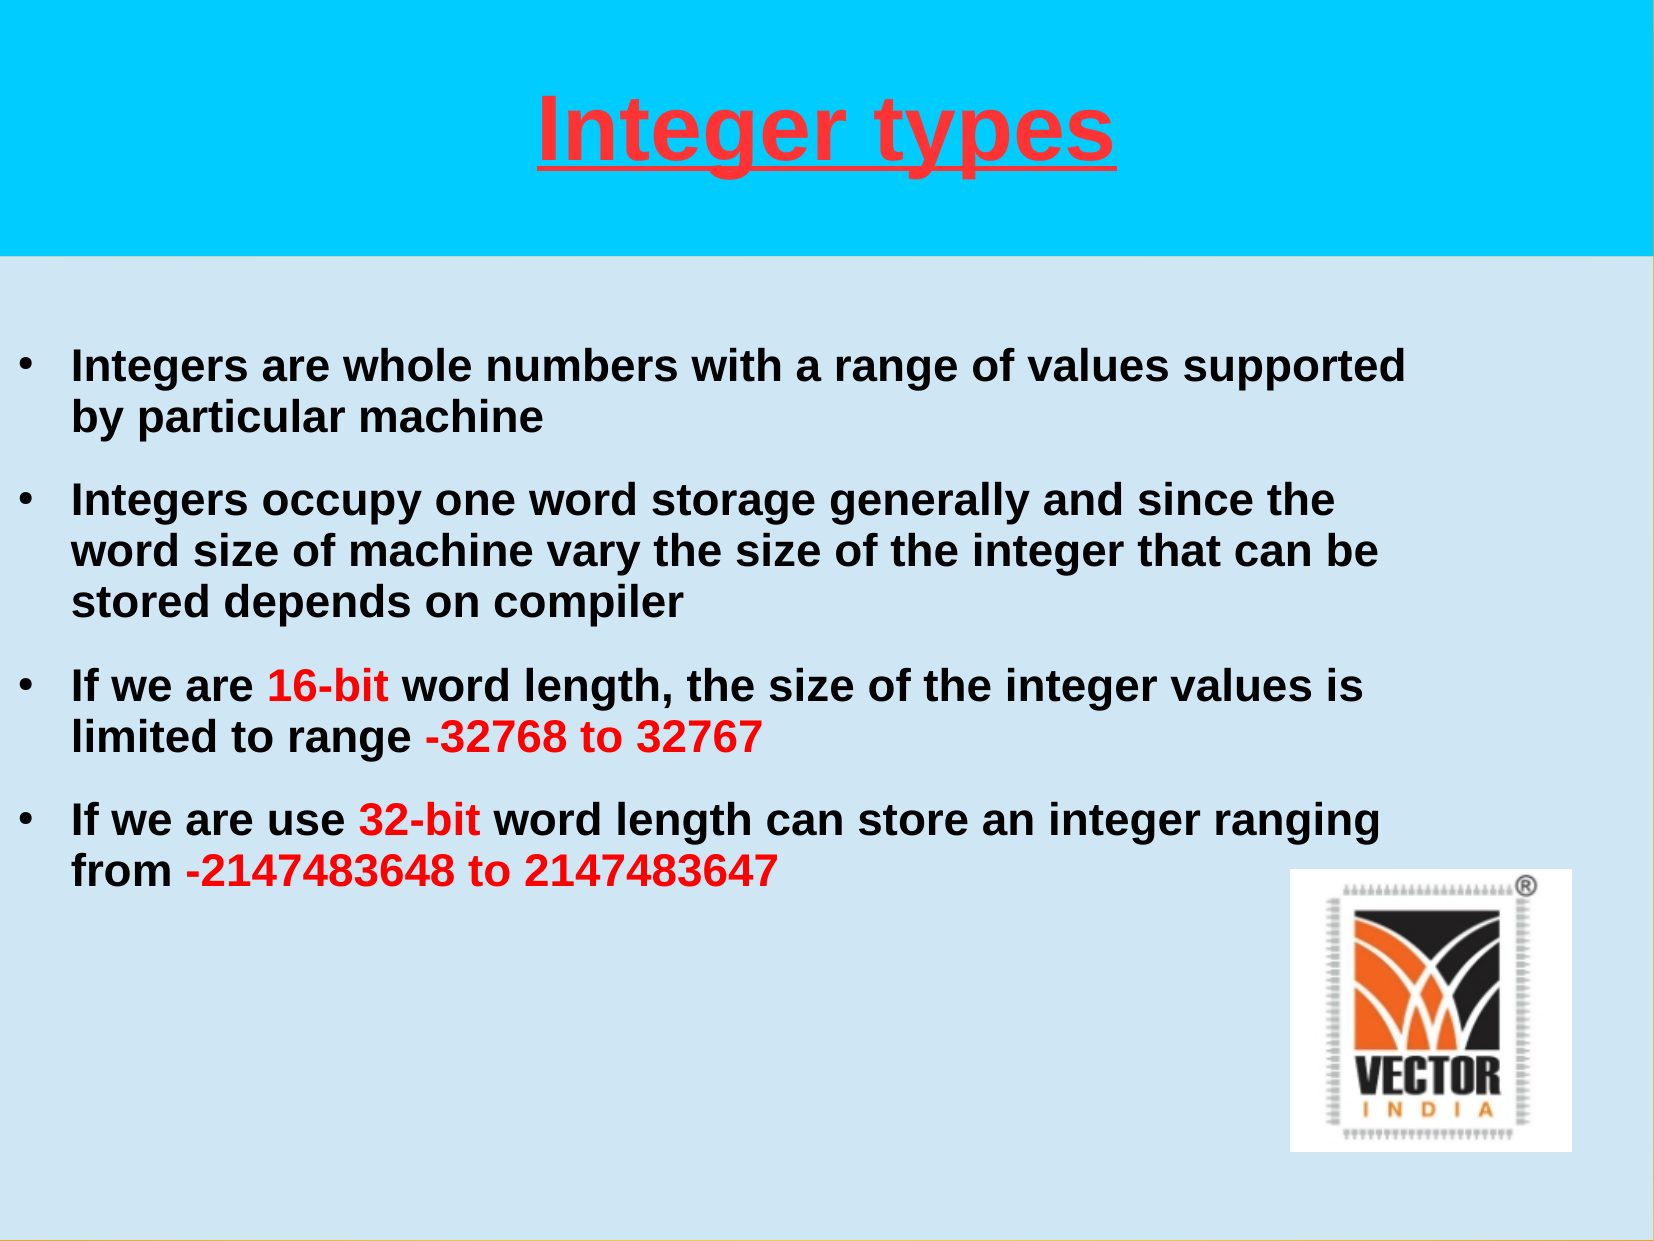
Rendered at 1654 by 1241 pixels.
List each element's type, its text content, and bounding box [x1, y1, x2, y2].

picture [1290, 869, 1572, 1152]
list Integers are whole numbers with a range of values supported by particular machine Integers occupy one word storage generally and since the word size of machine vary the size of the integer that can be stored depends on compiler If we are 16-bit word length, the size of the integer values is limited to range -32768 to 32767 If we are use 32-bit word length can store an integer ranging from -2147483648 to 2147483647 [0, 256, 1654, 1241]
title Integer types [0, 0, 1654, 256]
